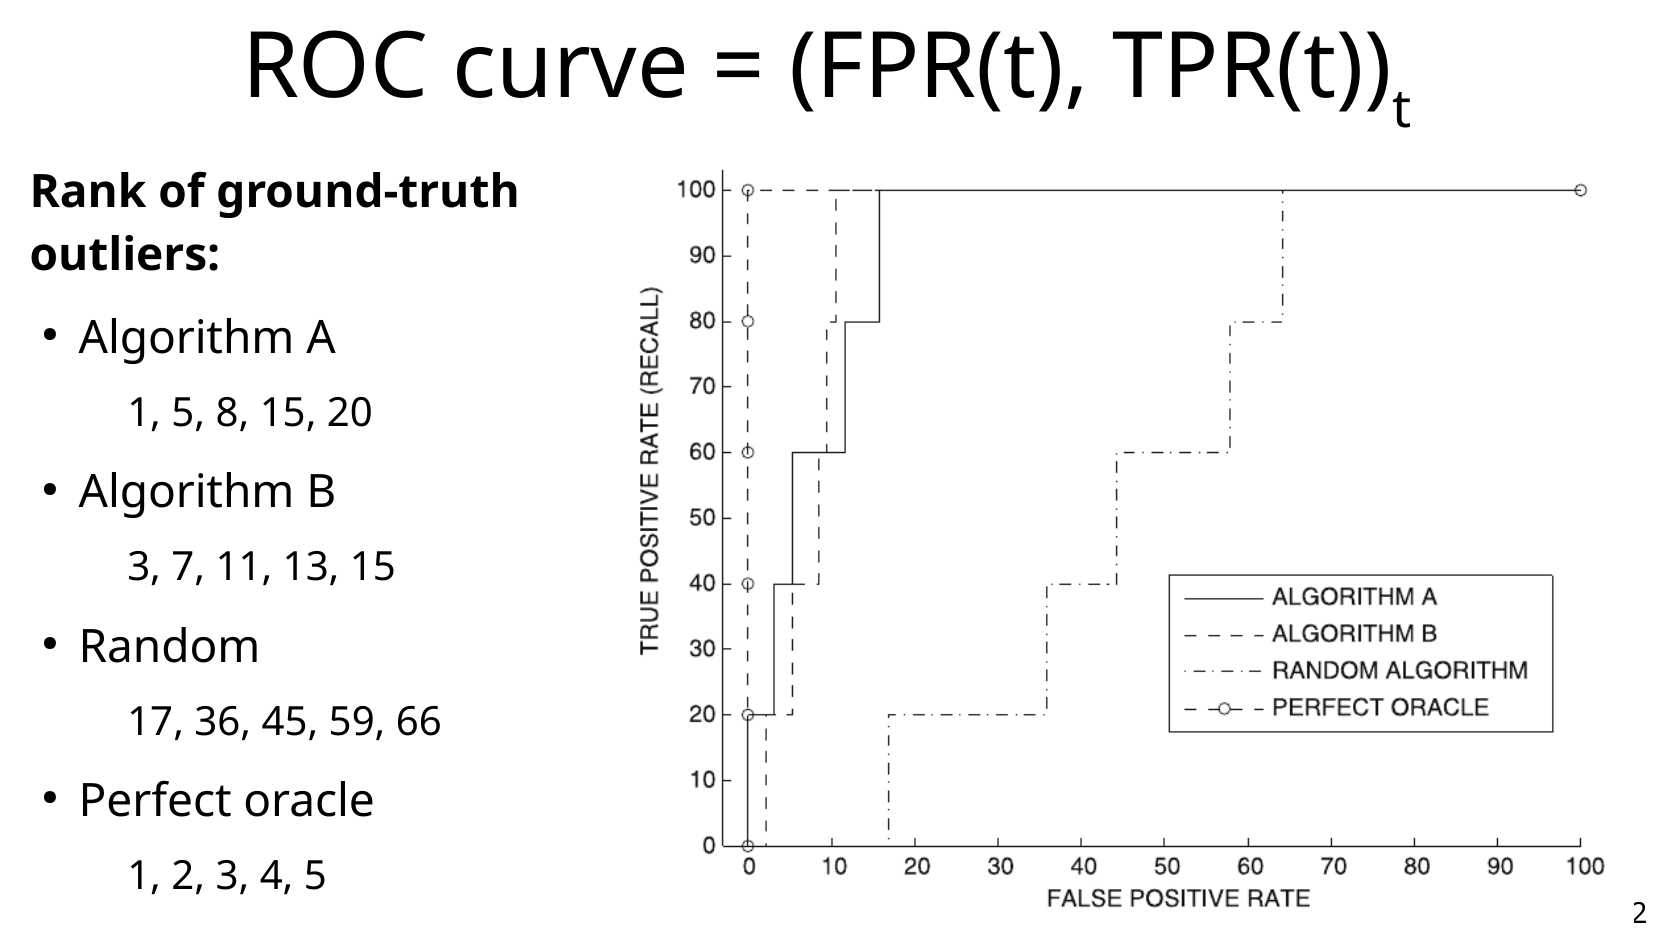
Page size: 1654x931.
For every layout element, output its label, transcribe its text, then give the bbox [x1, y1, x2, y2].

title ROC curve = (FPR(t), TPR(t))t [82, 1, 1571, 141]
picture [618, 149, 1634, 929]
list Rank of ground-truth outliers: Algorithm A 1, 5, 8, 15, 20 Algorithm B 3, 7, 11, 13, 15 Random 17, 36, 45, 59, 66 Perfect oracle 1, 2, 3, 4, 5 [29, 158, 632, 909]
